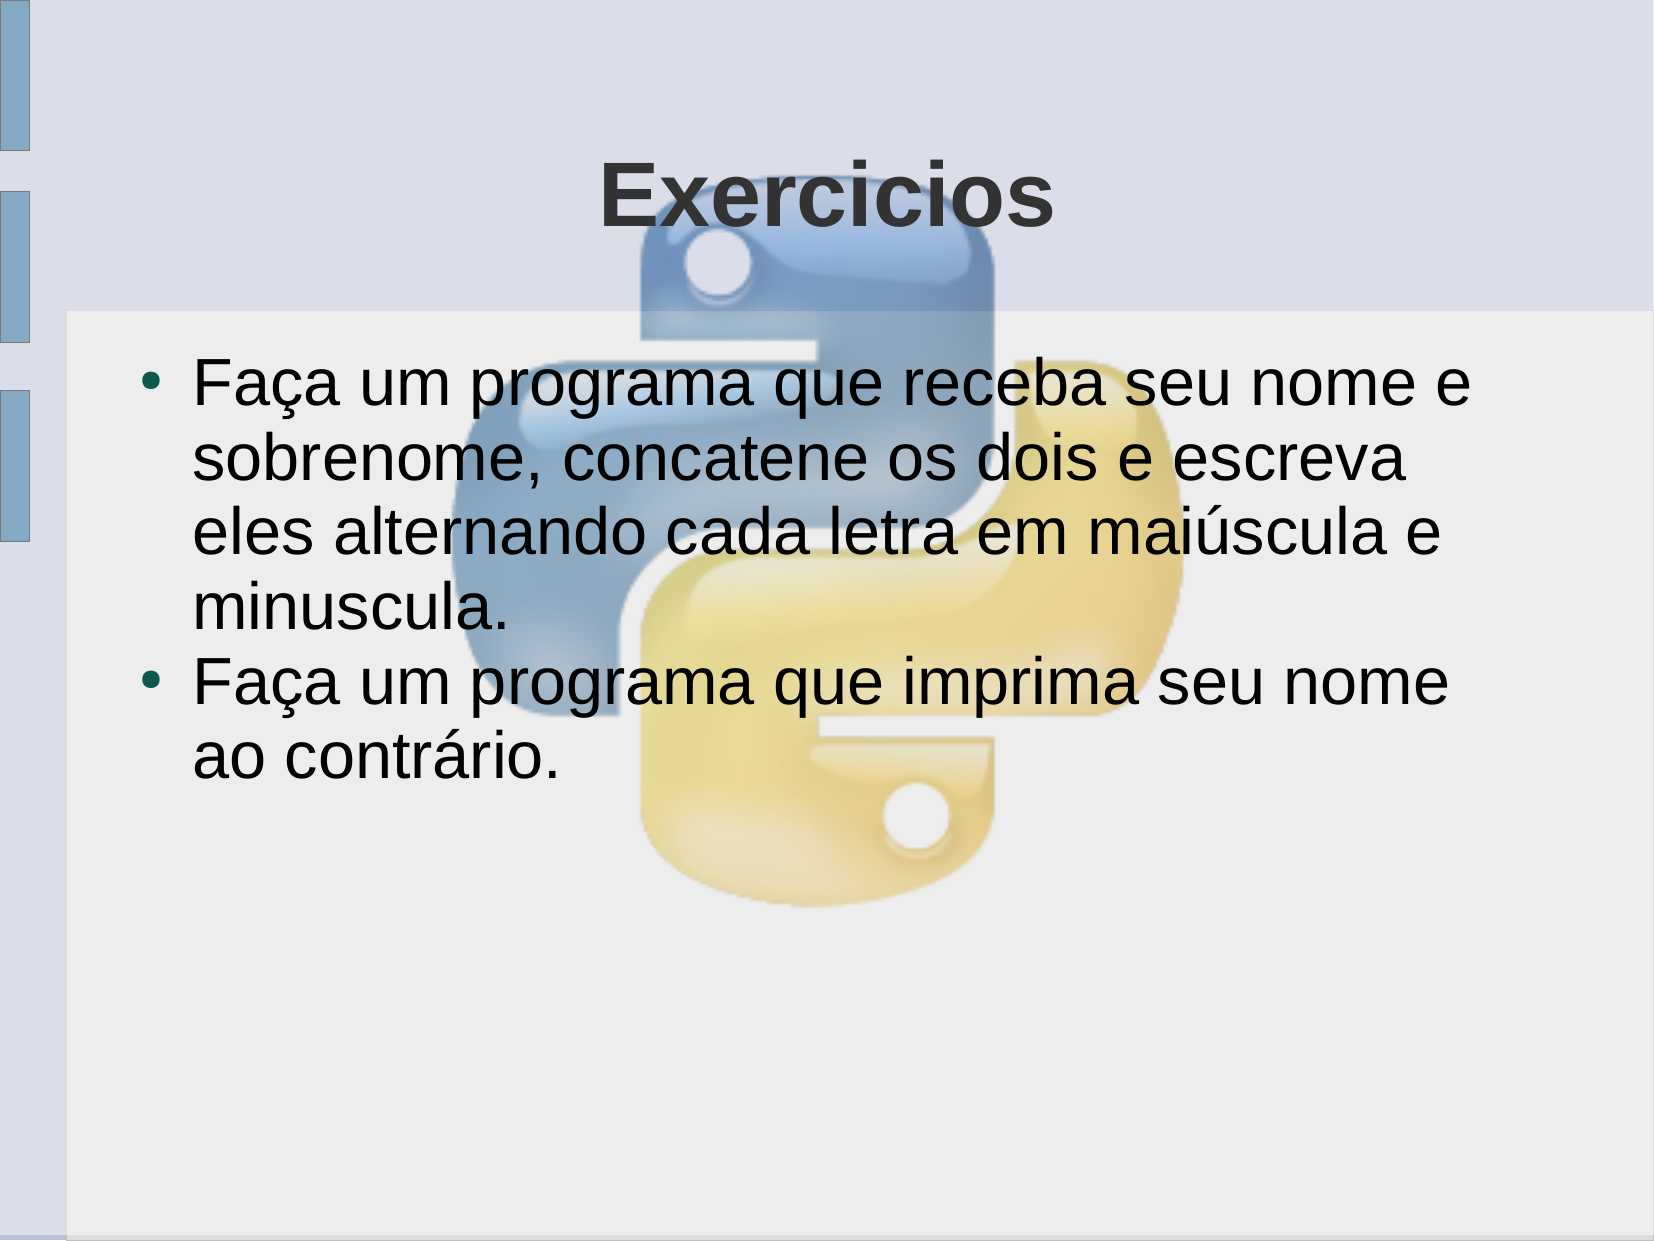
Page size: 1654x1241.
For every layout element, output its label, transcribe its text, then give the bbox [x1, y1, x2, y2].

list Faça um programa que receba seu nome e sobrenome, concatene os dois e escreva eles alternando cada letra em maiúscula e minuscula. Faça um programa que imprima seu nome ao contrário. [121, 344, 1534, 1127]
title Exercicios [121, 91, 1534, 299]
picture [0, 0, 1654, 1235]
